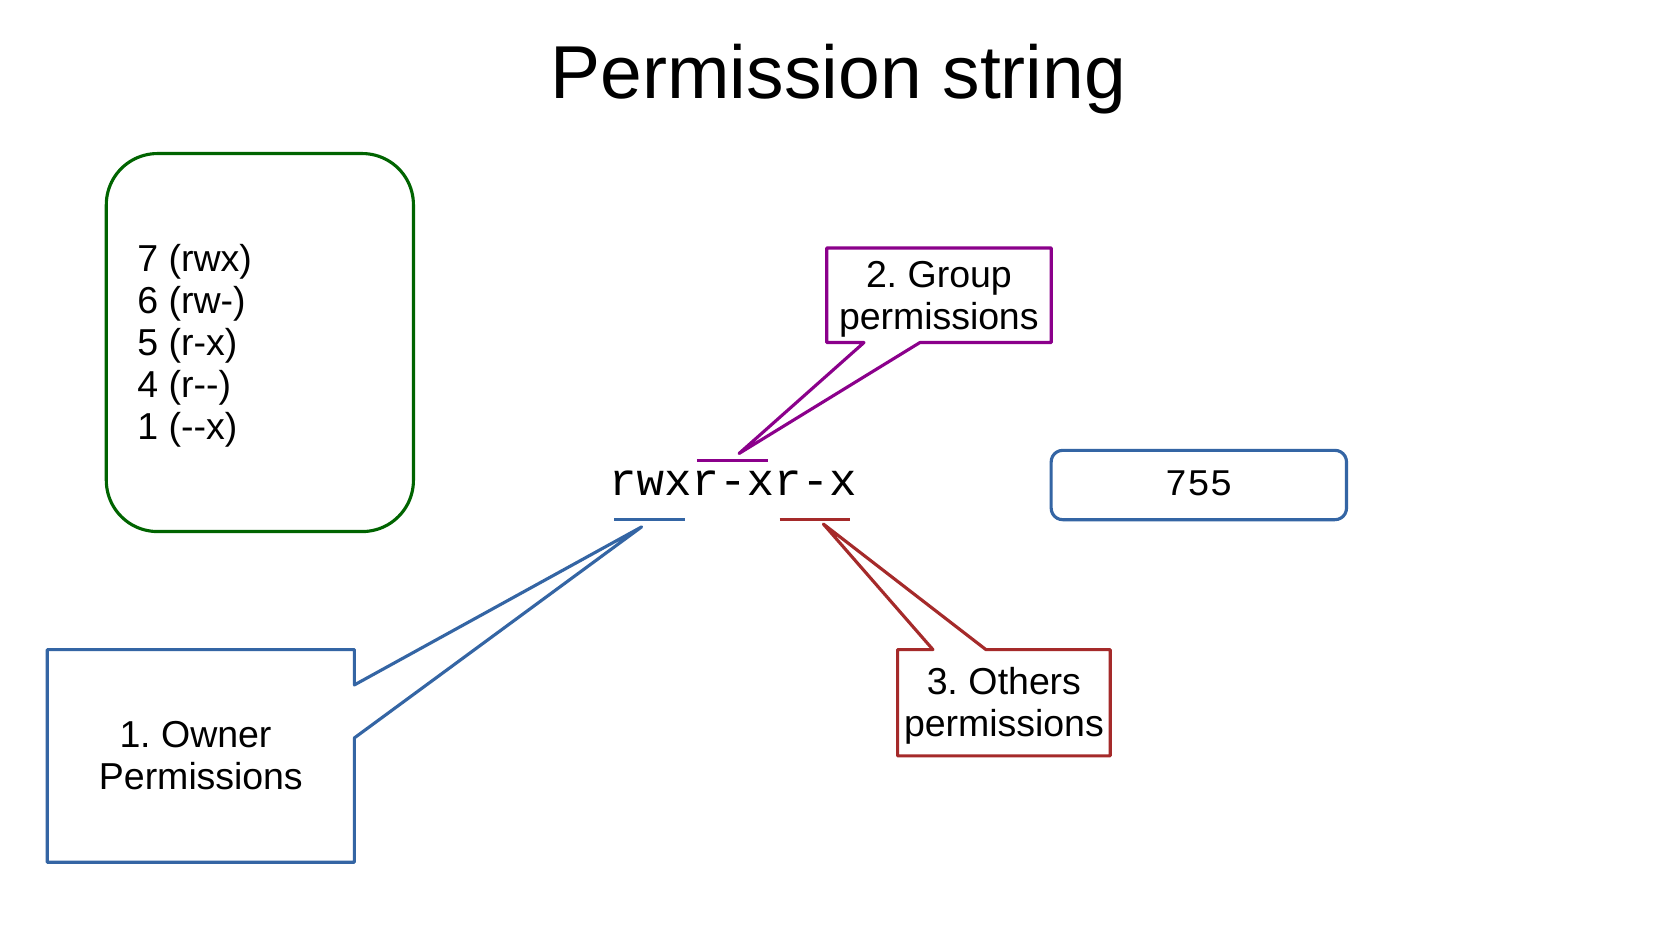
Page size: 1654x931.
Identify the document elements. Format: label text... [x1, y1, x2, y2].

text_box rwxr-xr-x [566, 450, 1111, 579]
text_box Permission string [289, 23, 1388, 132]
text_box 2. Group permissions [739, 248, 1052, 454]
text_box 755 [1051, 450, 1347, 520]
text_box 1. Owner Permissions [47, 526, 642, 863]
text_box 7 (rwx) 6 (rw-) 5 (r-x) 4 (r--) 1 (--x) [106, 153, 414, 532]
text_box 3. Others permissions [823, 524, 1111, 756]
